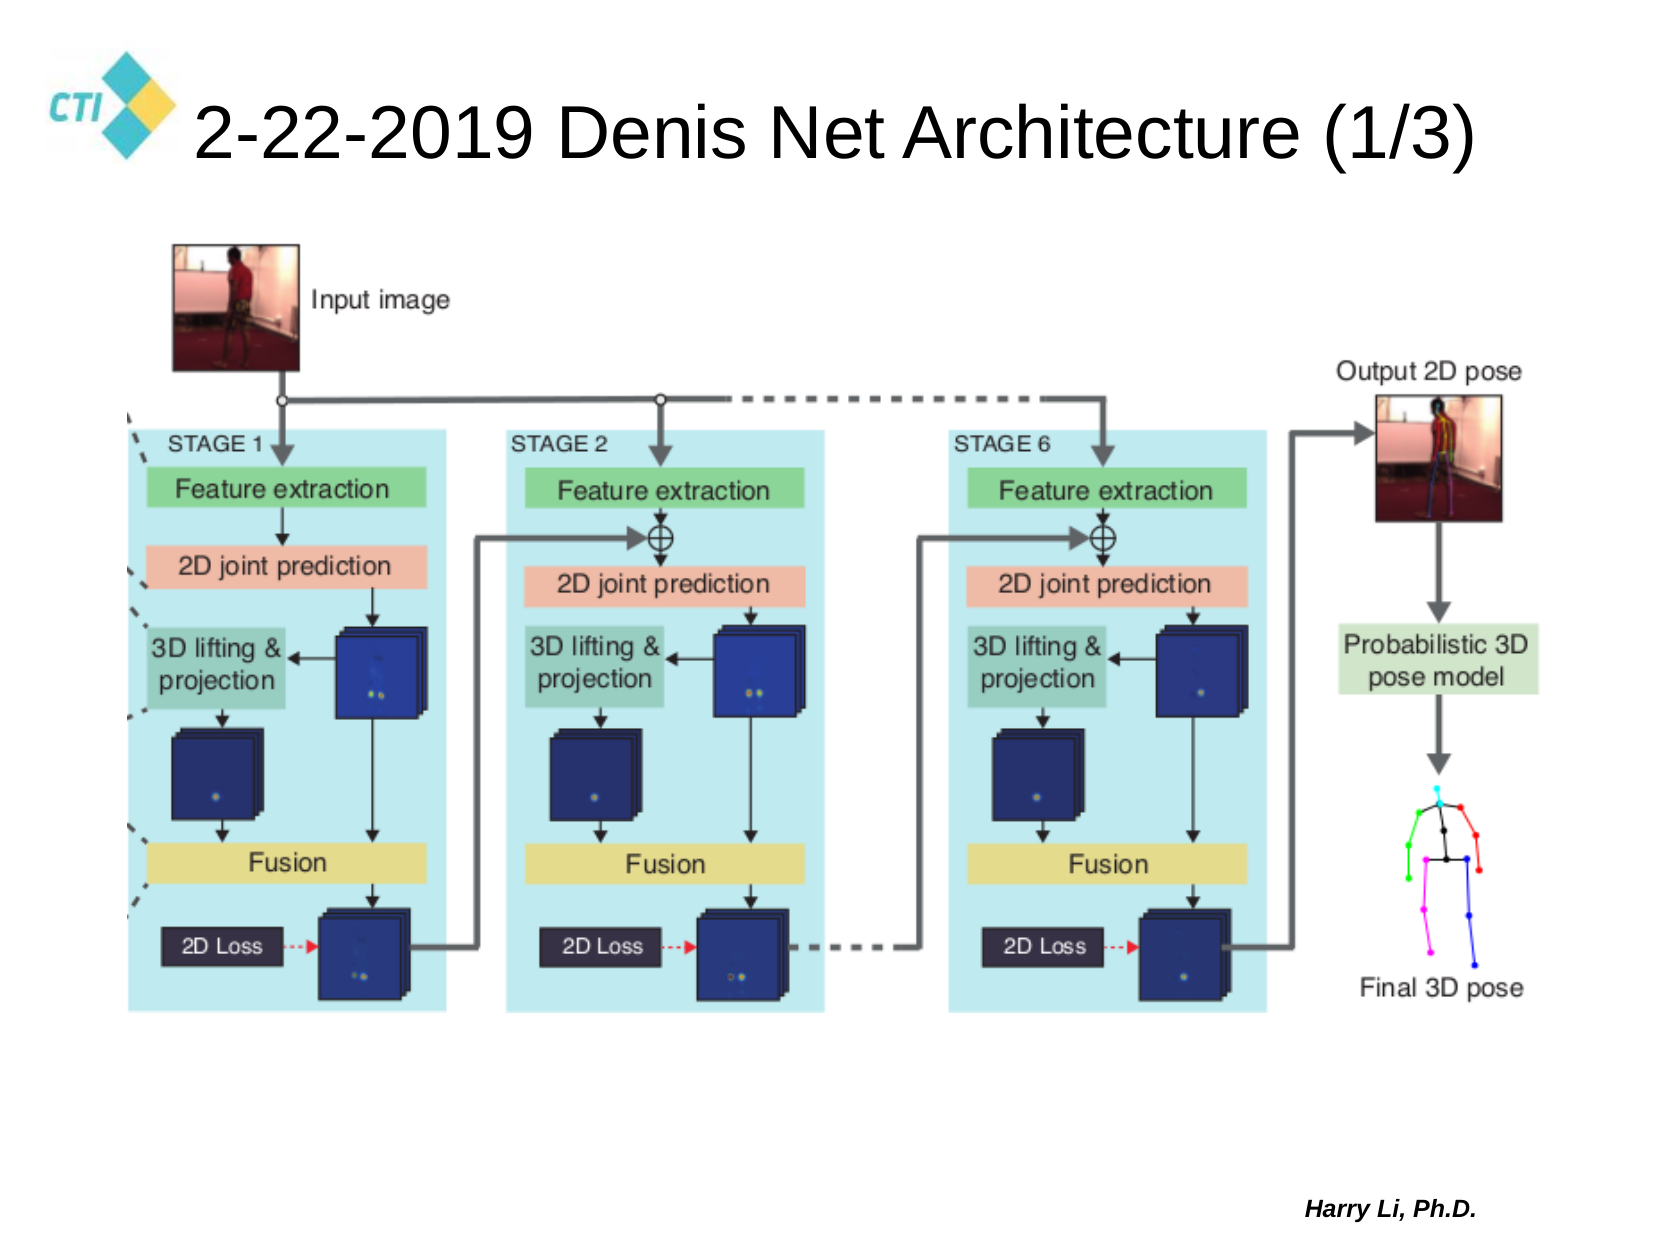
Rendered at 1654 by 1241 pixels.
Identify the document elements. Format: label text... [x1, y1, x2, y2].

picture [45, 40, 180, 165]
picture [127, 232, 1542, 1013]
text_box Harry Li, Ph.D. [1289, 1185, 1620, 1228]
text_box 2-22-2019 Denis Net Architecture (1/3) [104, 18, 1593, 226]
